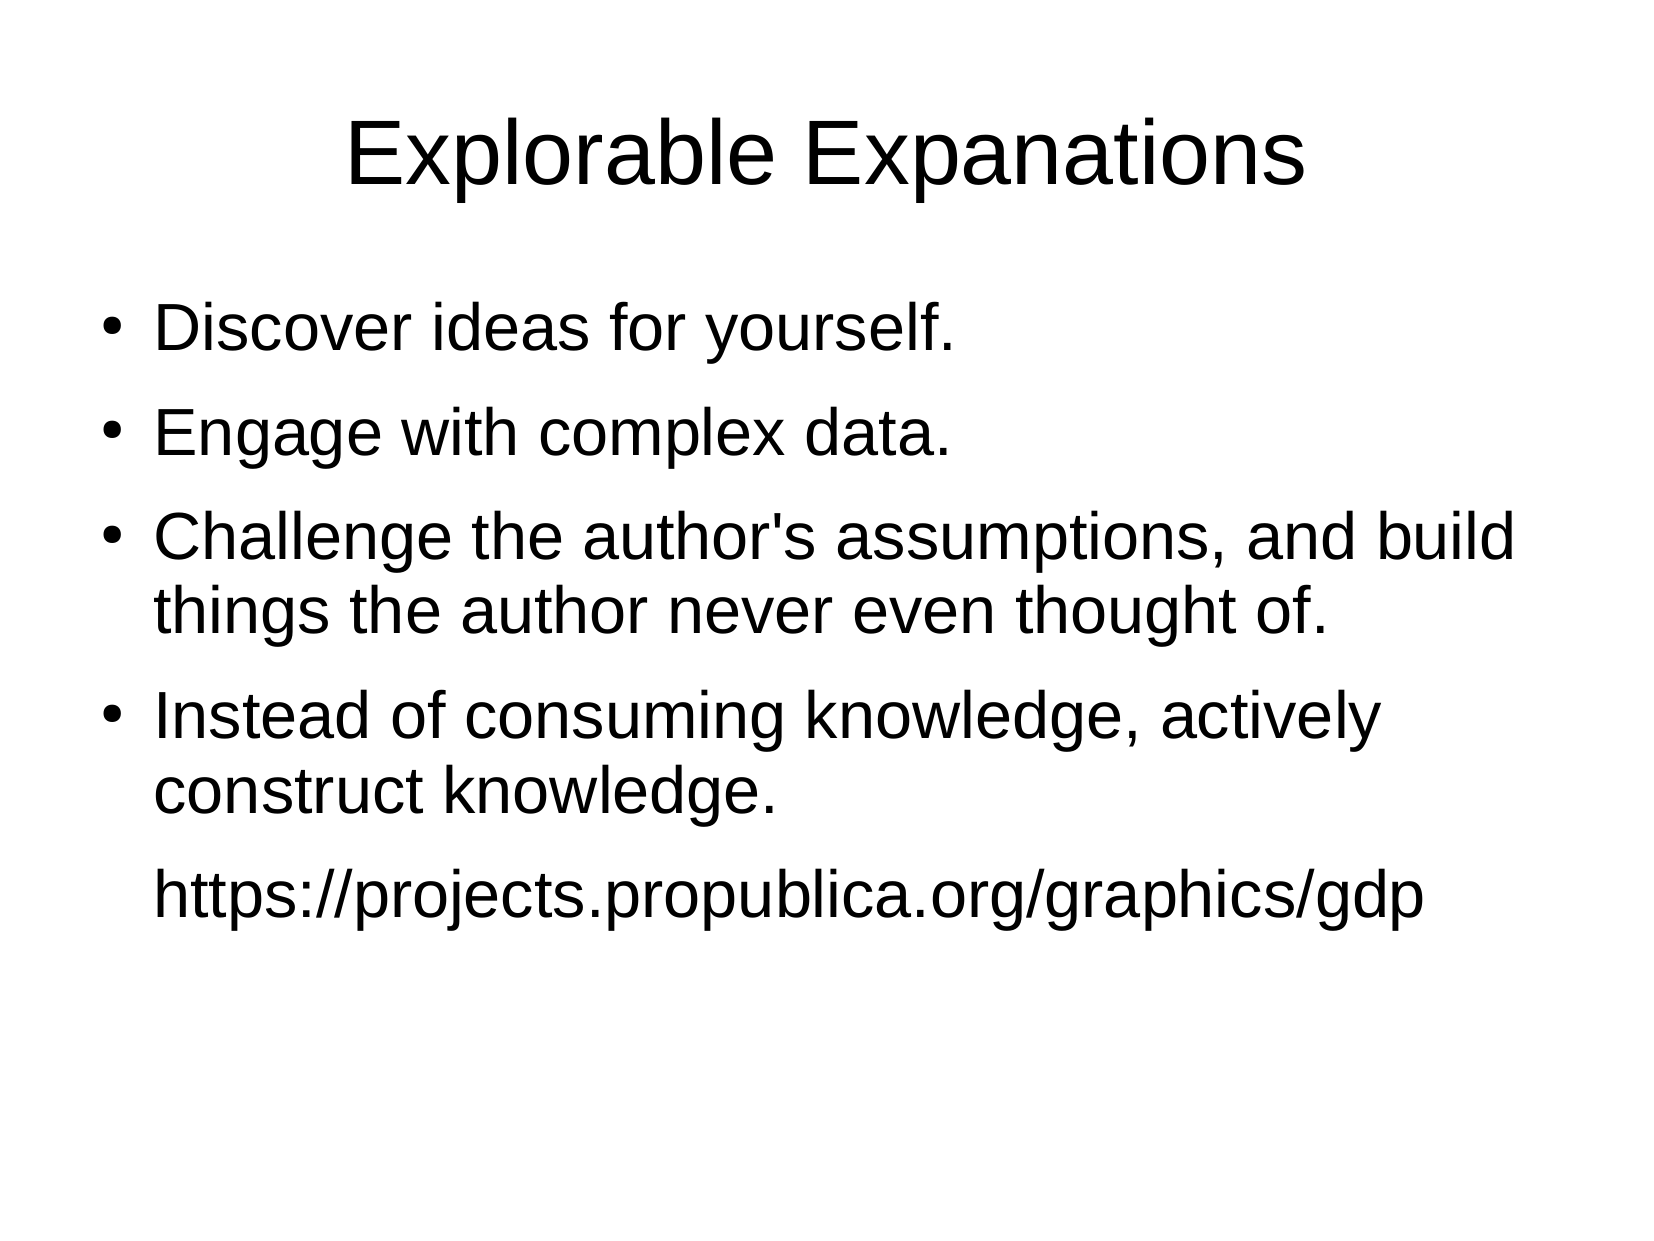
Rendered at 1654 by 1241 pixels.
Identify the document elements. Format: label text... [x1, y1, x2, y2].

title Explorable Expanations [82, 49, 1571, 257]
list Discover ideas for yourself. Engage with complex data. Challenge the author's assumptions, and build things the author never even thought of. Instead of consuming knowledge, actively construct knowledge. https://projects.propublica.org/graphics/gdp [82, 290, 1571, 1010]
